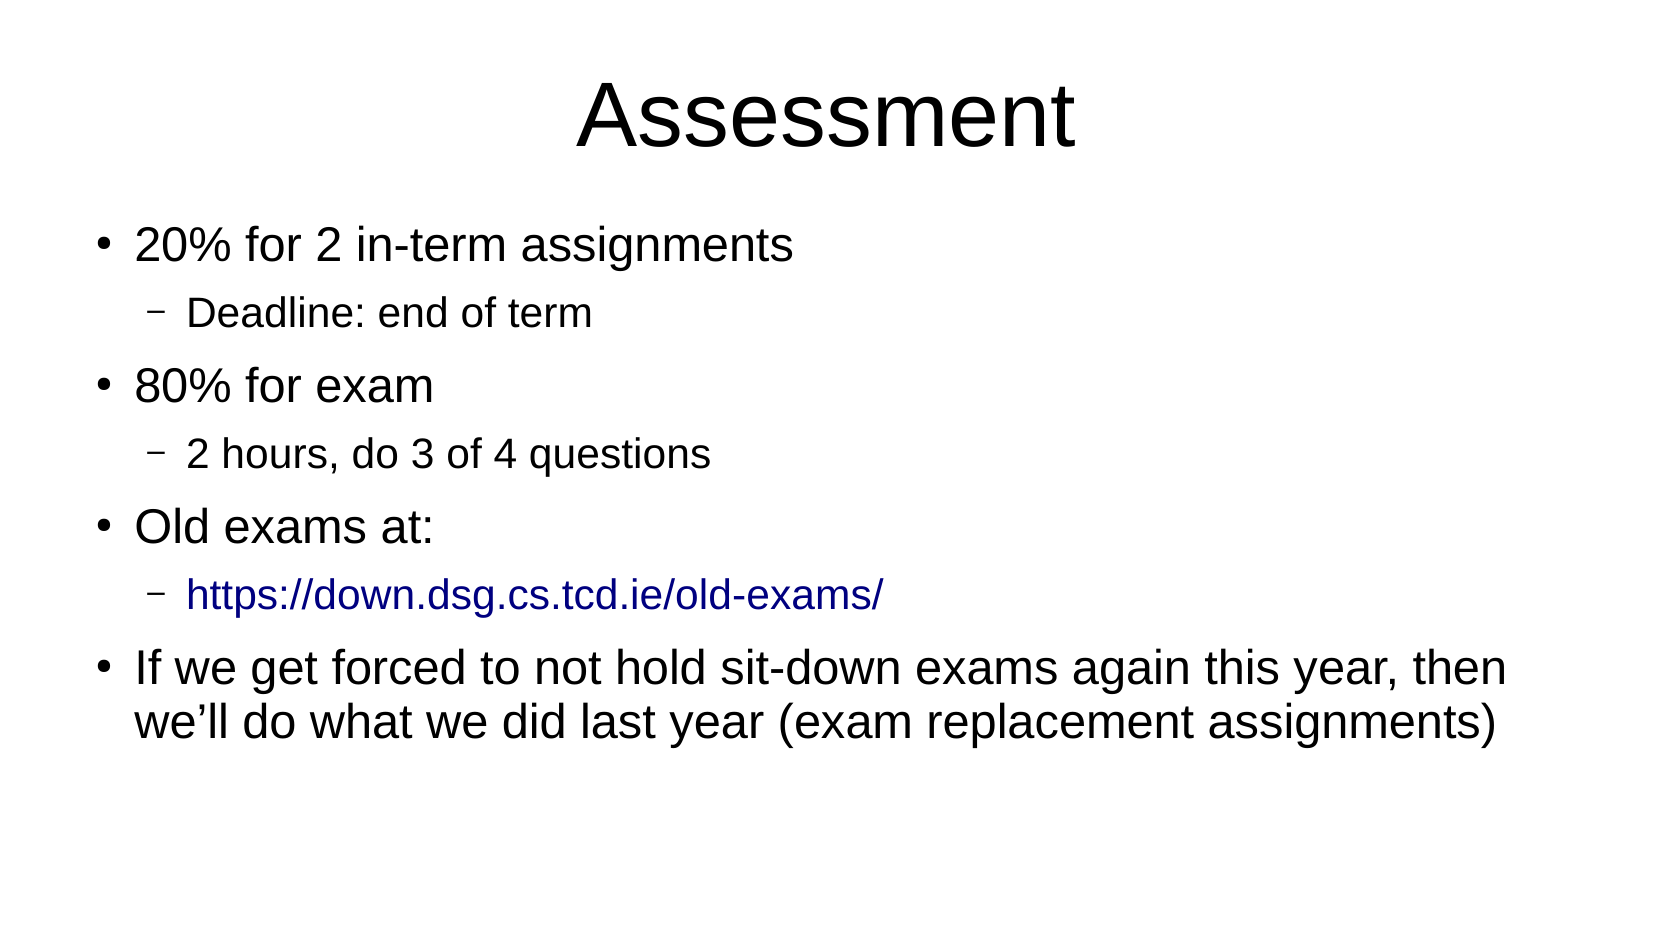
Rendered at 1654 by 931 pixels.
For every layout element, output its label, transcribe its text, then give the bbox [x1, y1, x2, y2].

title Assessment [82, 37, 1571, 193]
list 20% for 2 in-term assignments Deadline: end of term 80% for exam 2 hours, do 3 of 4 questions Old exams at: https://down.dsg.cs.tcd.ie/old-exams/ If we get forced to not hold sit-down exams again this year, then we’ll do what we did last year (exam replacement assignments) [82, 217, 1571, 758]
